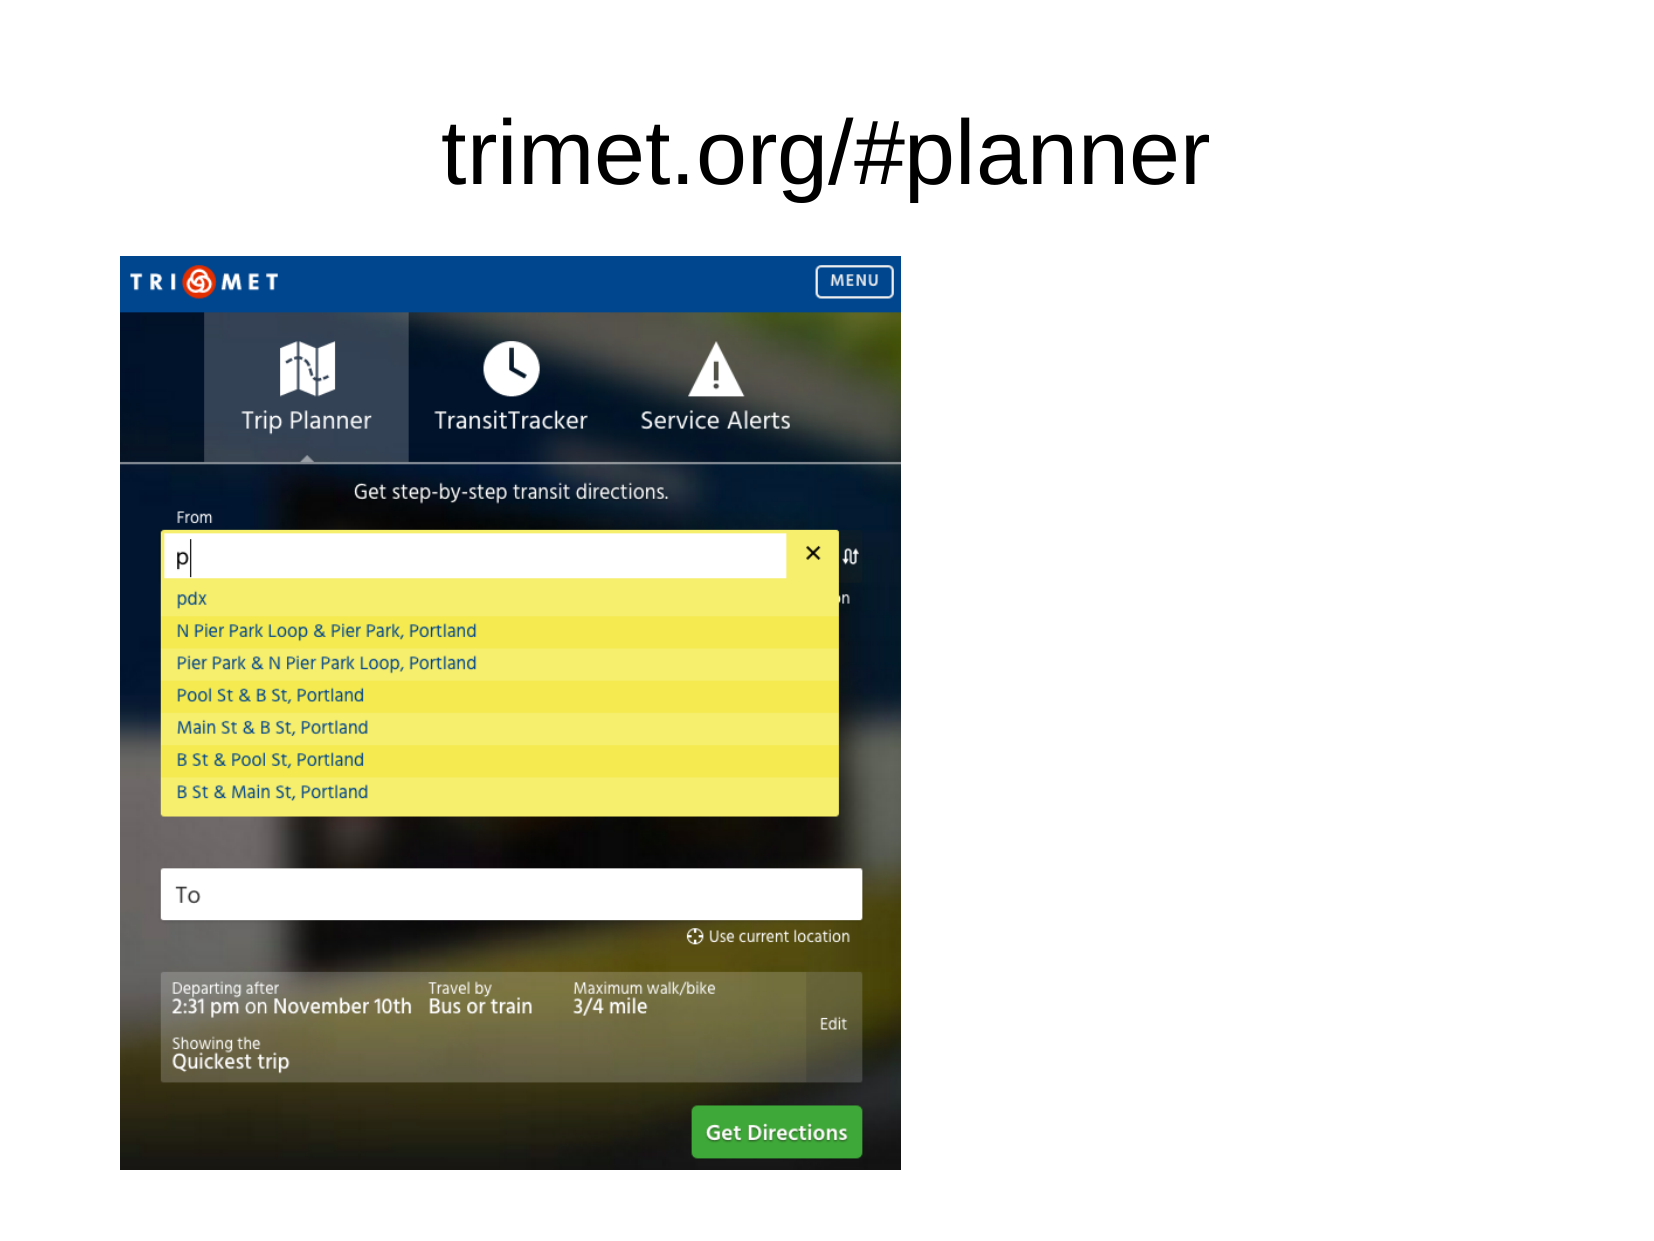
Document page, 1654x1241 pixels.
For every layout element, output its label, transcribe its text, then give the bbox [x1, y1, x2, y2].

picture [120, 256, 901, 1171]
title trimet.org/#planner [82, 49, 1571, 257]
